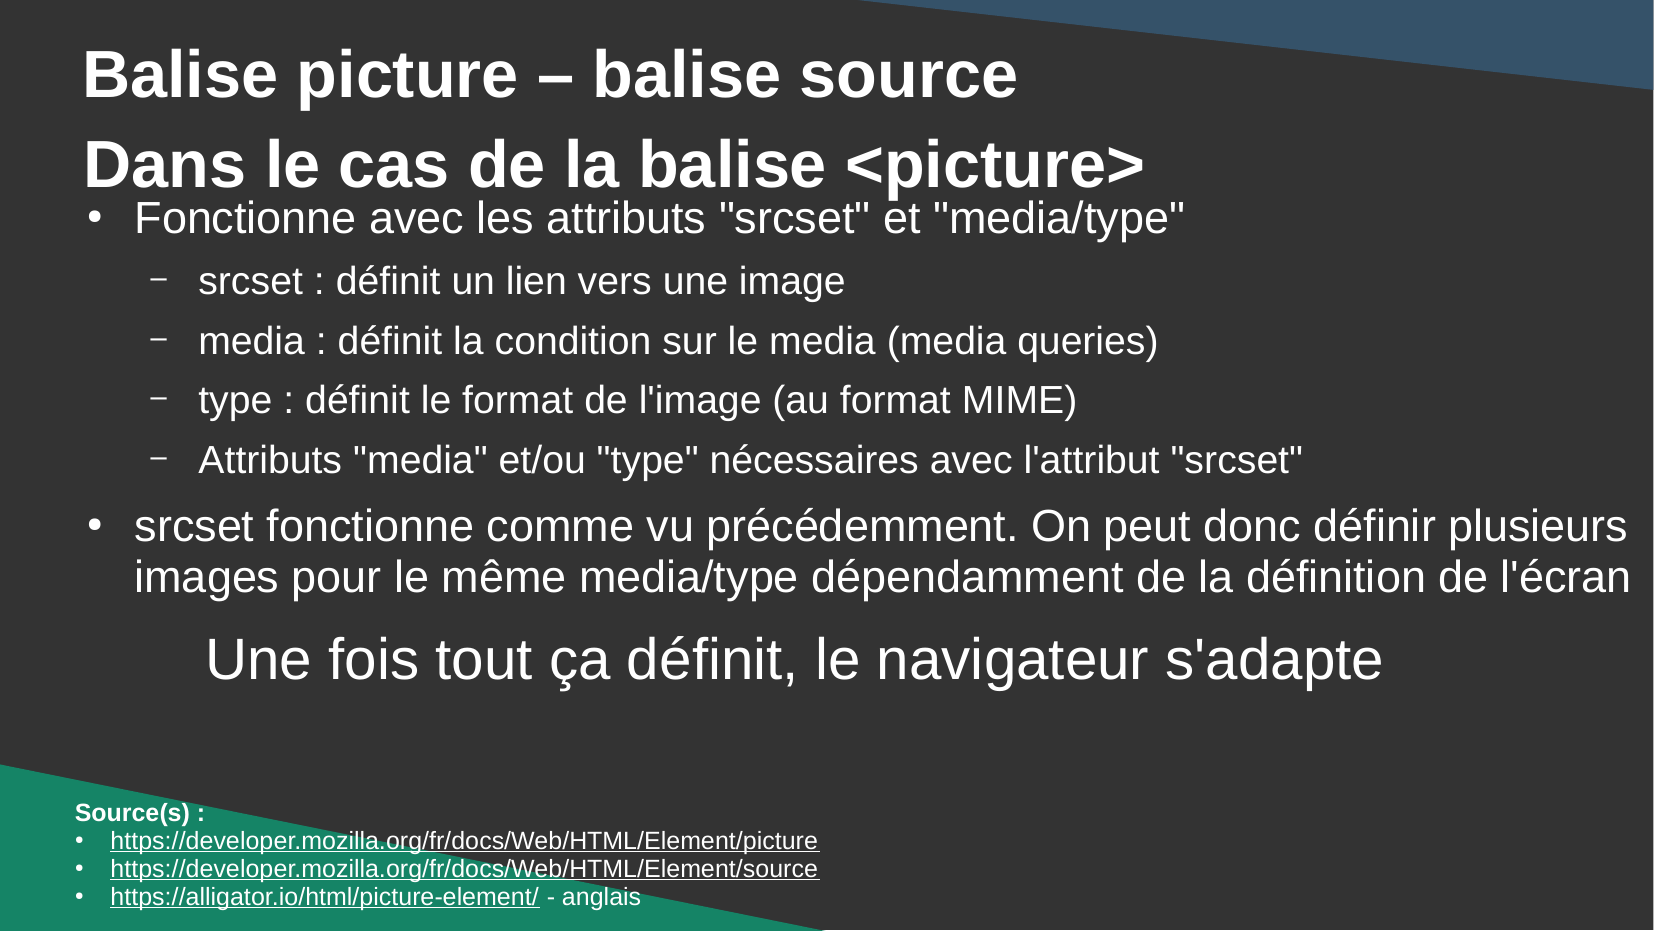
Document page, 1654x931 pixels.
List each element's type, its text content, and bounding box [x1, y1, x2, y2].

text_box Source(s) : https://developer.mozilla.org/fr/docs/Web/HTML/Element/picture https://developer.mozilla.org/fr/docs/Web/HTML/Element/source https://alligator.io/html/picture-element/ - anglais [60, 791, 1546, 919]
text_box [857, 0, 1654, 90]
text_box Une fois tout ça définit, le navigateur s'adapte [78, 619, 1513, 700]
title Balise picture – balise source [82, 37, 1571, 122]
text_box [0, 764, 826, 931]
list Fonctionne avec les attributs "srcset" et "media/type" srcset : définit un lien vers une image media : définit la condition sur le media (media queries) type : définit le format de l'image (au format MIME) Attributs "media" et/ou "type" nécessaires avec l'attribut "srcset" srcset fonctionne comme vu précédemment. On peut donc définir plusieurs images pour le même media/type dépendamment de la définition de l'écran [70, 193, 1642, 612]
text_box Dans le cas de la balise <picture> [68, 119, 1441, 210]
